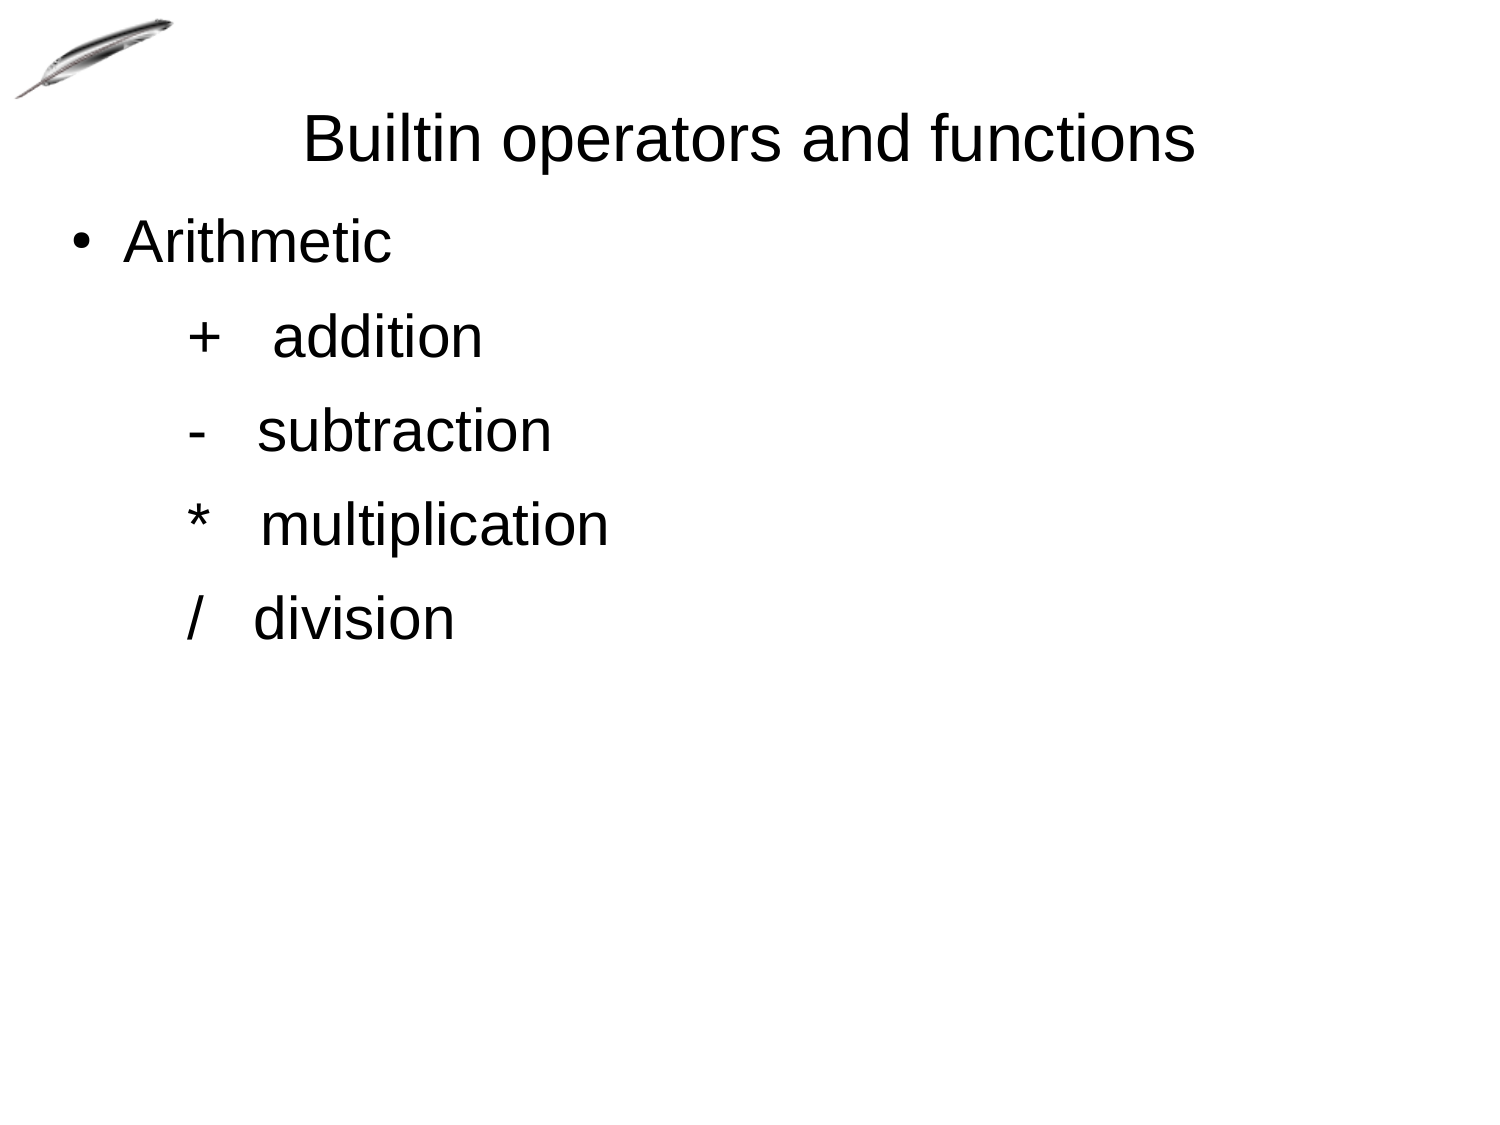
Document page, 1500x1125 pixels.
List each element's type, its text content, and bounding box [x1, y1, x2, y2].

title Builtin operators and functions [75, 44, 1425, 207]
picture [11, 17, 179, 101]
list Arithmetic + addition - subtraction * multiplication / division [53, 207, 1447, 1084]
